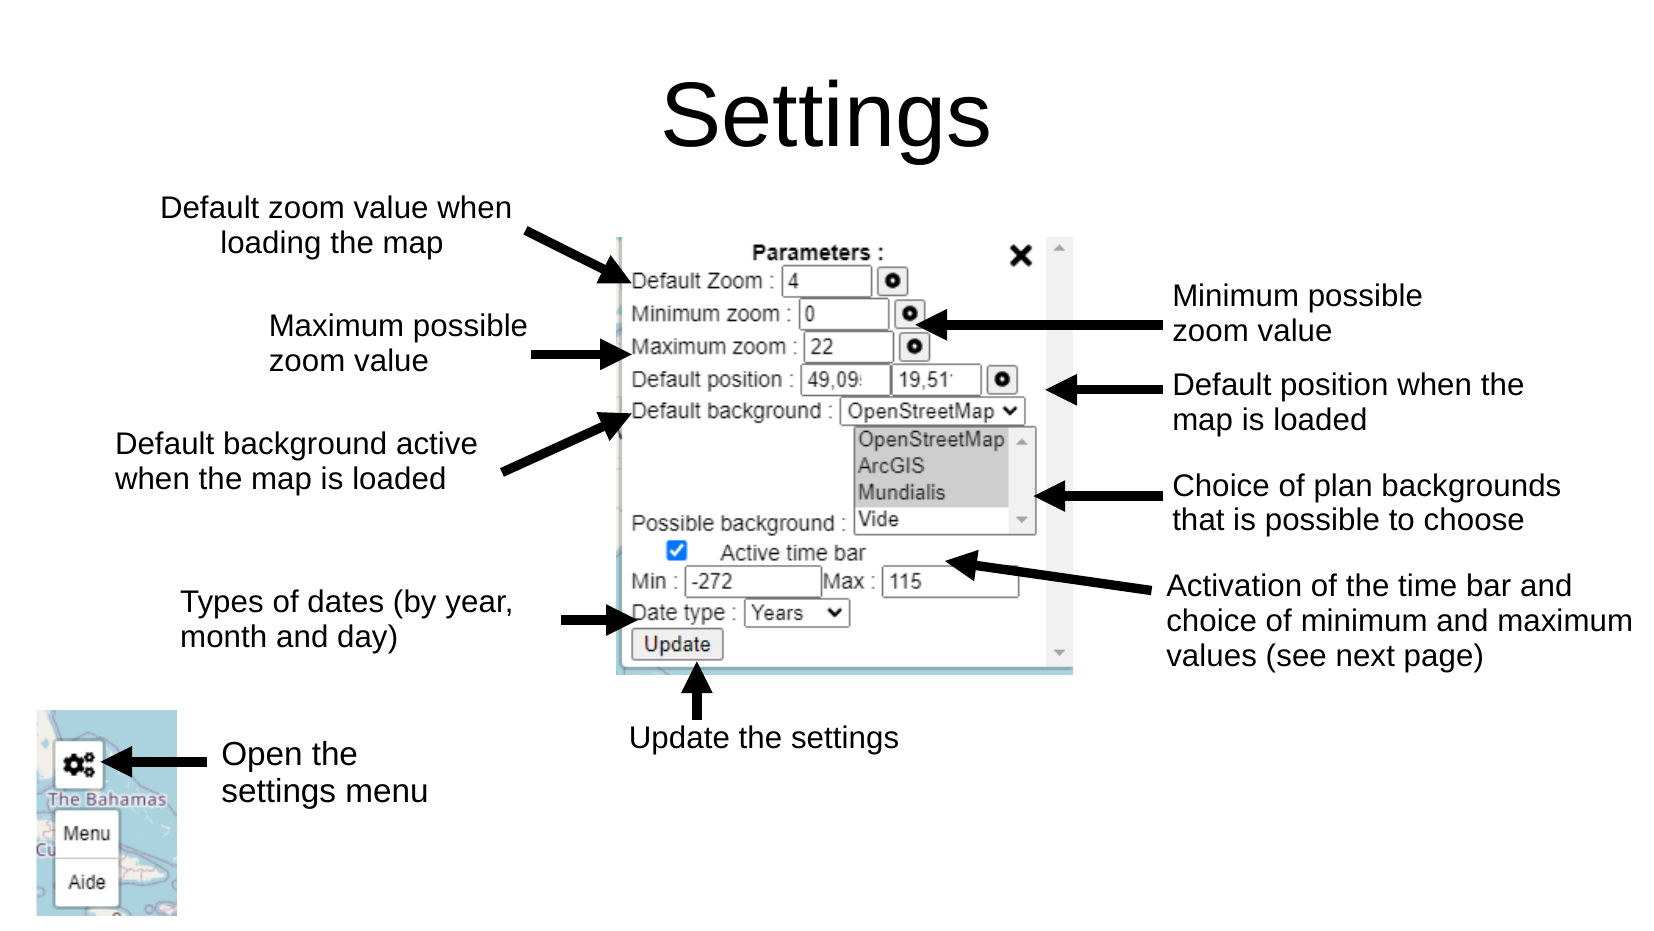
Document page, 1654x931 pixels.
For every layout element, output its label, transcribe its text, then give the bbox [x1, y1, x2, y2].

text_box Default zoom value when loading the map [129, 182, 544, 272]
text_box Default position when the map is loaded [1157, 359, 1589, 449]
text_box Choice of plan backgrounds that is possible to choose [1157, 460, 1589, 550]
text_box Update the settings [614, 712, 1063, 798]
text_box Maximum possible zoom value [253, 301, 579, 391]
title Settings [82, 37, 1571, 193]
picture [616, 237, 1073, 675]
text_box Open the settings menu [206, 727, 473, 817]
text_box Activation of the time bar and choice of minimum and maximum values (see next page) [1151, 561, 1654, 715]
text_box Types of dates (by year, month and day) [165, 577, 615, 662]
text_box Minimum possible zoom value [1157, 271, 1495, 359]
text_box Default background active when the map is loaded [100, 418, 532, 508]
picture [29, 710, 177, 916]
